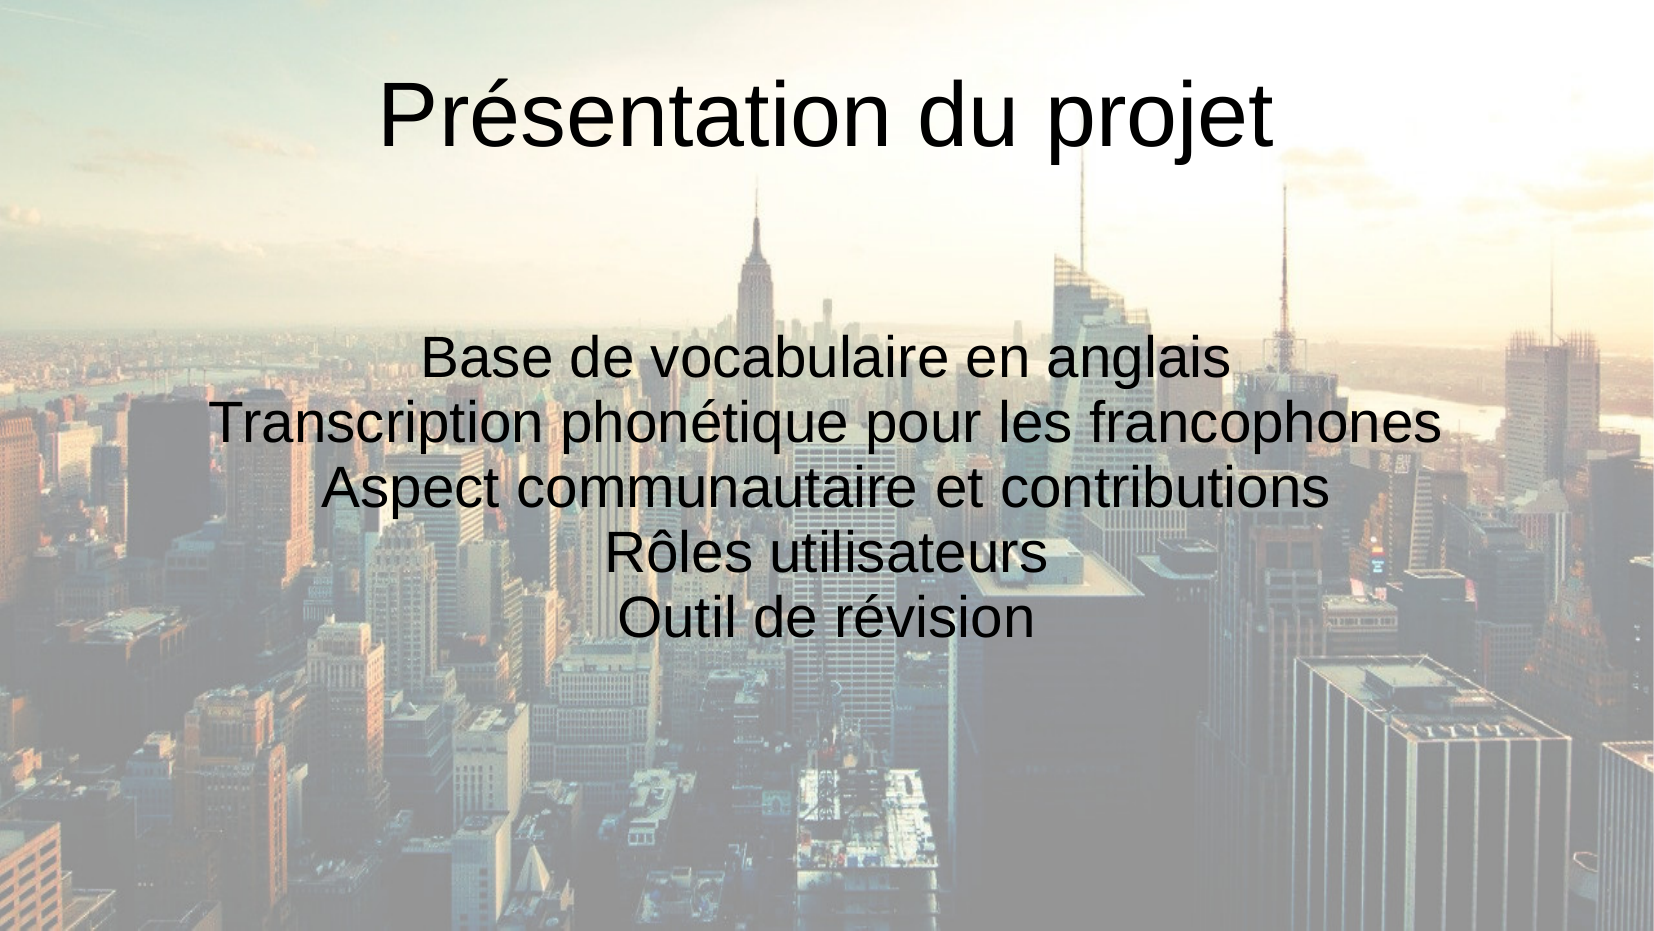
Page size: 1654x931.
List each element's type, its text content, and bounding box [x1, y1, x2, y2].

subtitle Base de vocabulaire en anglais Transcription phonétique pour les francophones Aspect communautaire et contributions Rôles utilisateurs Outil de révision [82, 217, 1571, 758]
title Présentation du projet [82, 37, 1571, 193]
picture [0, 0, 1654, 931]
